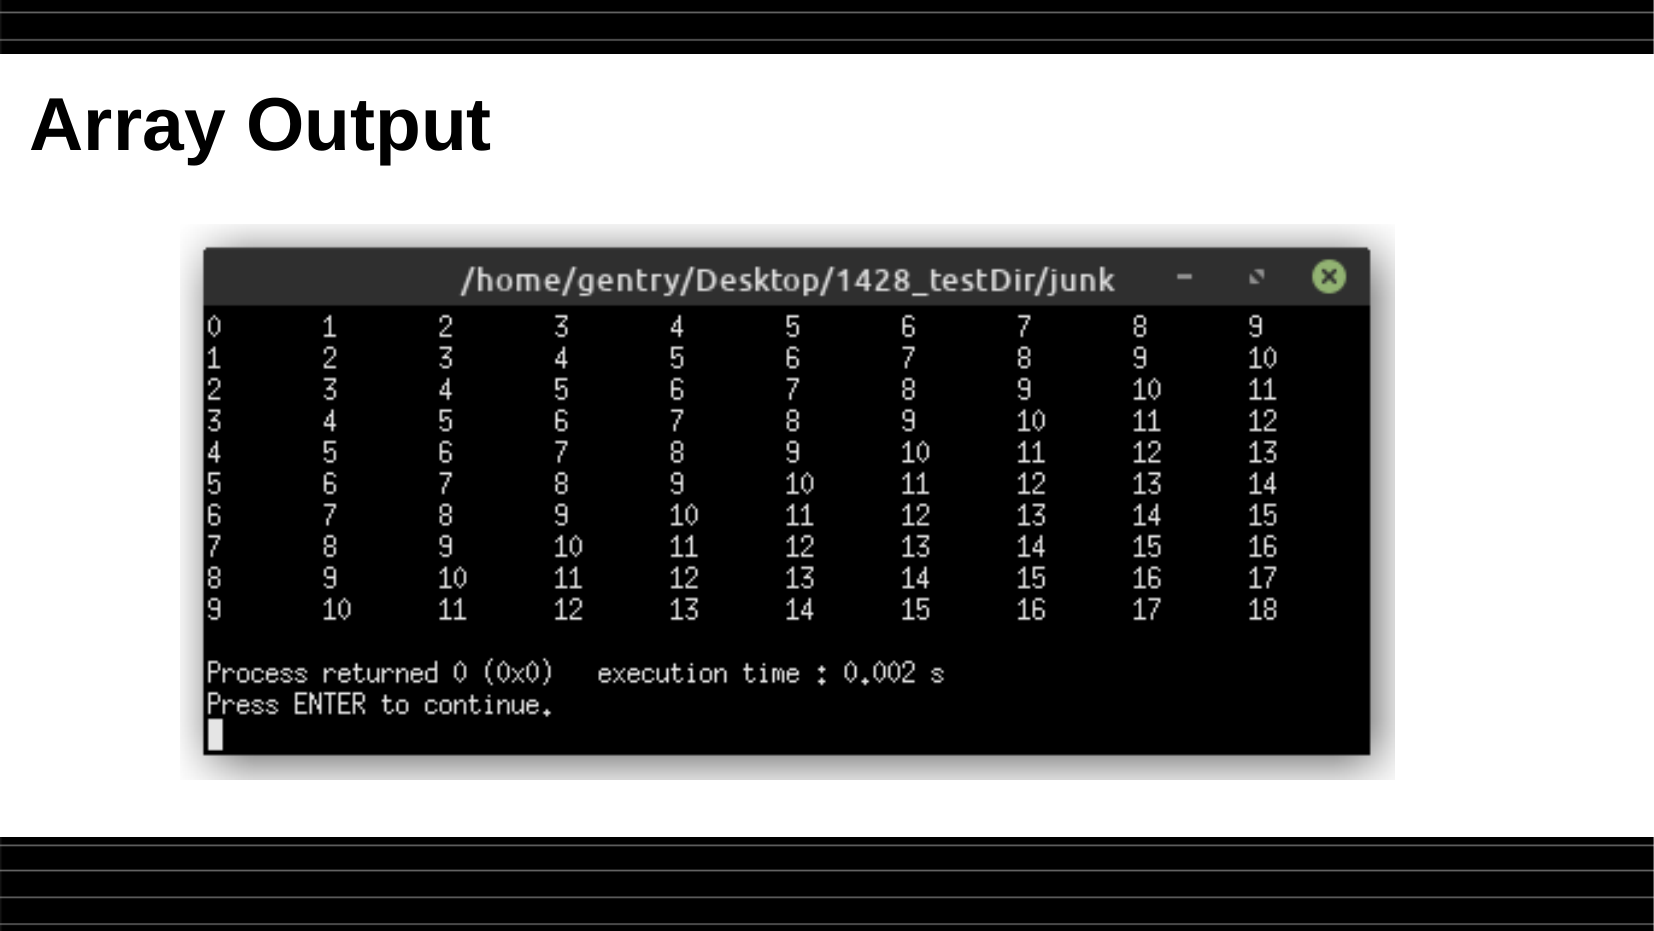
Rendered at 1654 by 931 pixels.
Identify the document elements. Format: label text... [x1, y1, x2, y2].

picture [0, 837, 1654, 931]
text_box Array Output [15, 75, 1546, 174]
picture [0, 0, 1654, 54]
picture [180, 224, 1395, 780]
